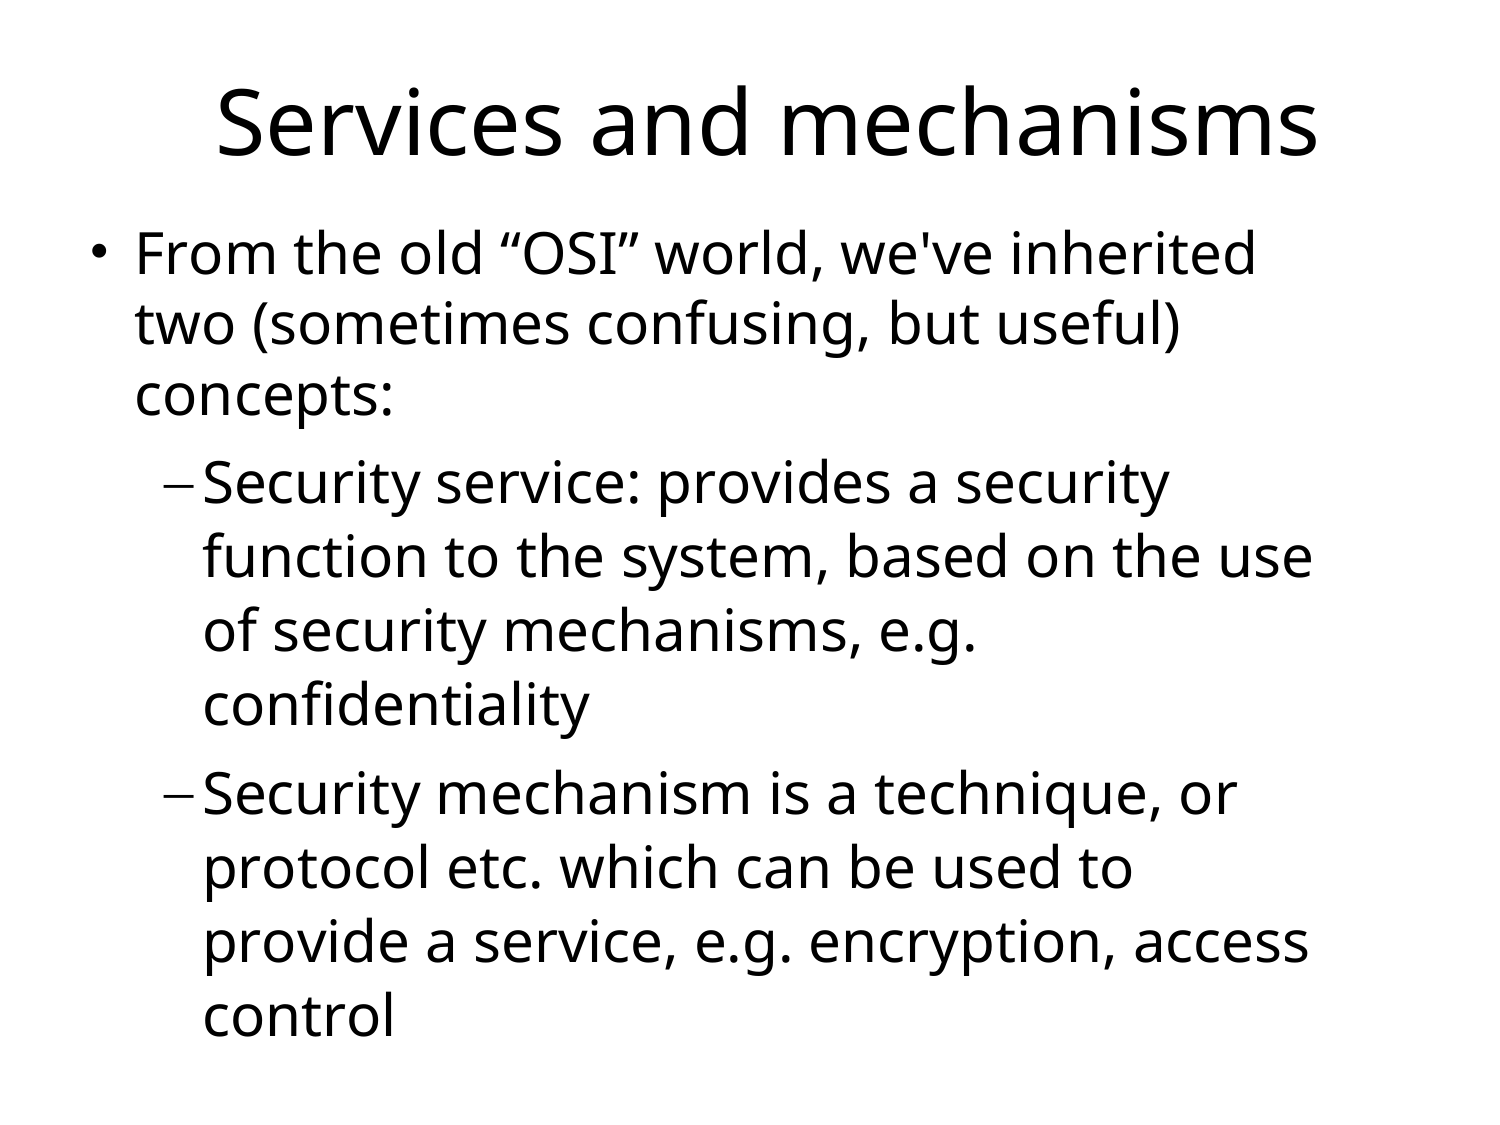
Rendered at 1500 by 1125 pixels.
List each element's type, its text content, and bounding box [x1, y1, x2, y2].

list From the old “OSI” world, we've inherited two (sometimes confusing, but useful) concepts: Security service: provides a security function to the system, based on the use of security mechanisms, e.g. confidentiality Security mechanism is a technique, or protocol etc. which can be used to provide a service, e.g. encryption, access control [75, 207, 1351, 1088]
title Services and mechanisms [112, 37, 1425, 201]
